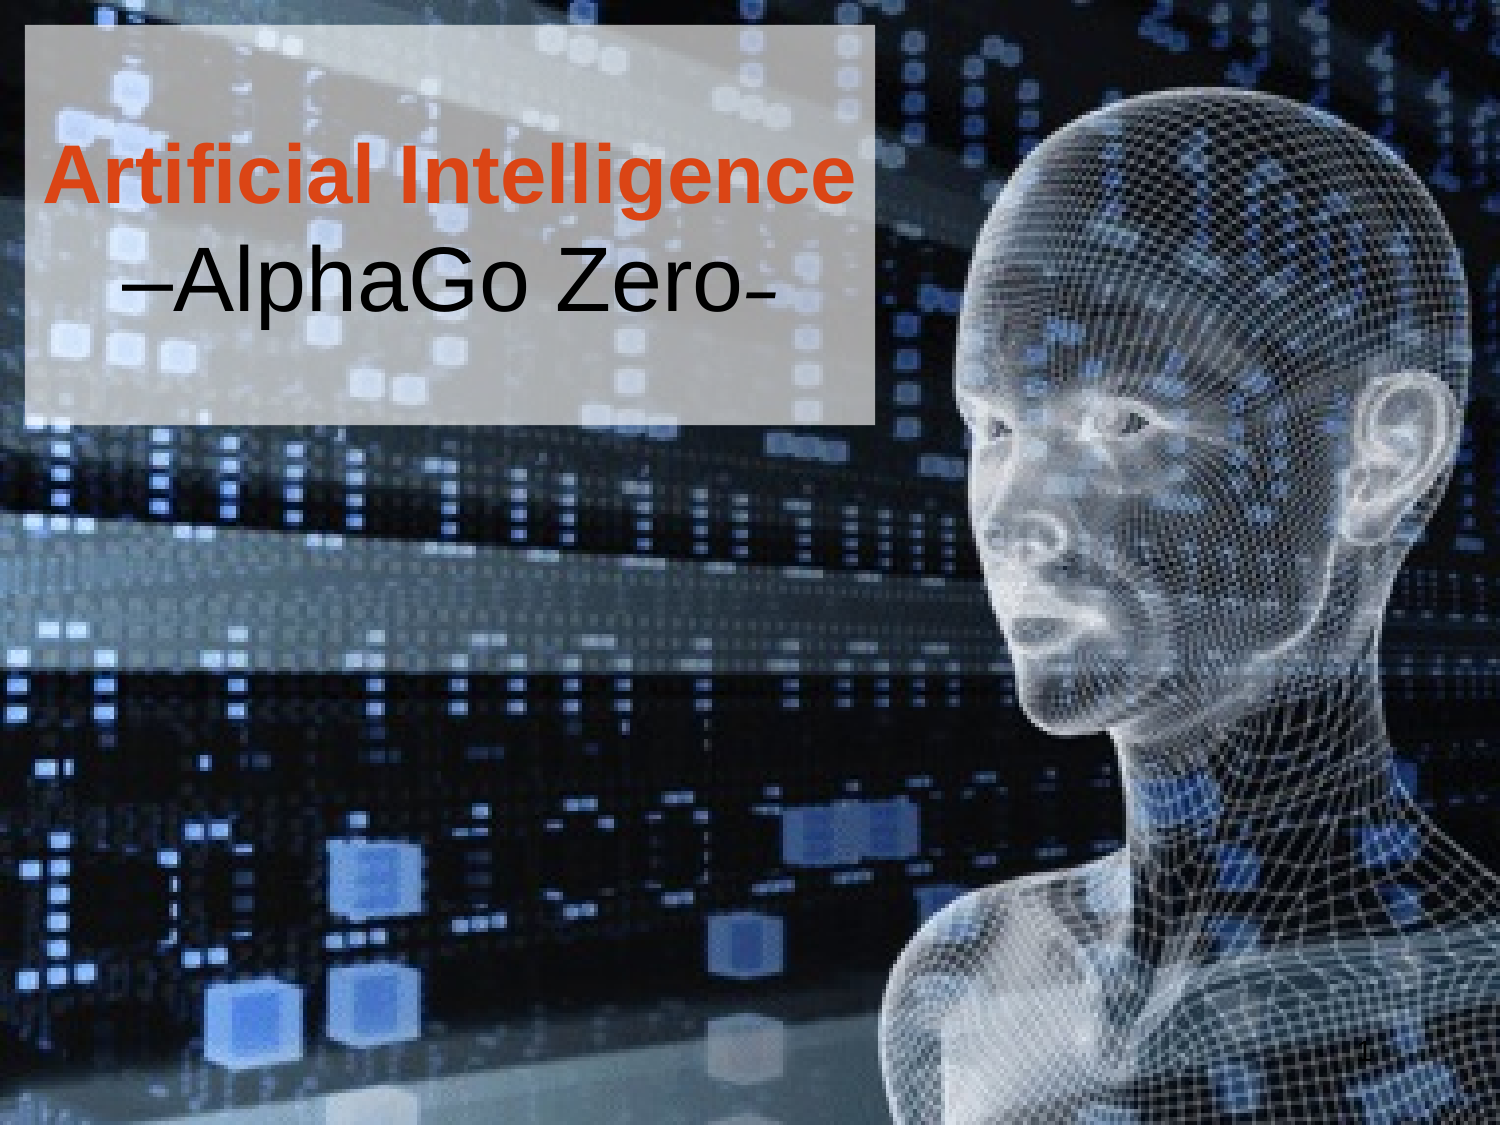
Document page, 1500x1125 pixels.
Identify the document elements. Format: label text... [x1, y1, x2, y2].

title Artificial Intelligence –AlphaGo Zero– [24, 24, 876, 426]
picture [0, 0, 1500, 1125]
text_box <numéro> [1187, 1025, 1388, 1088]
